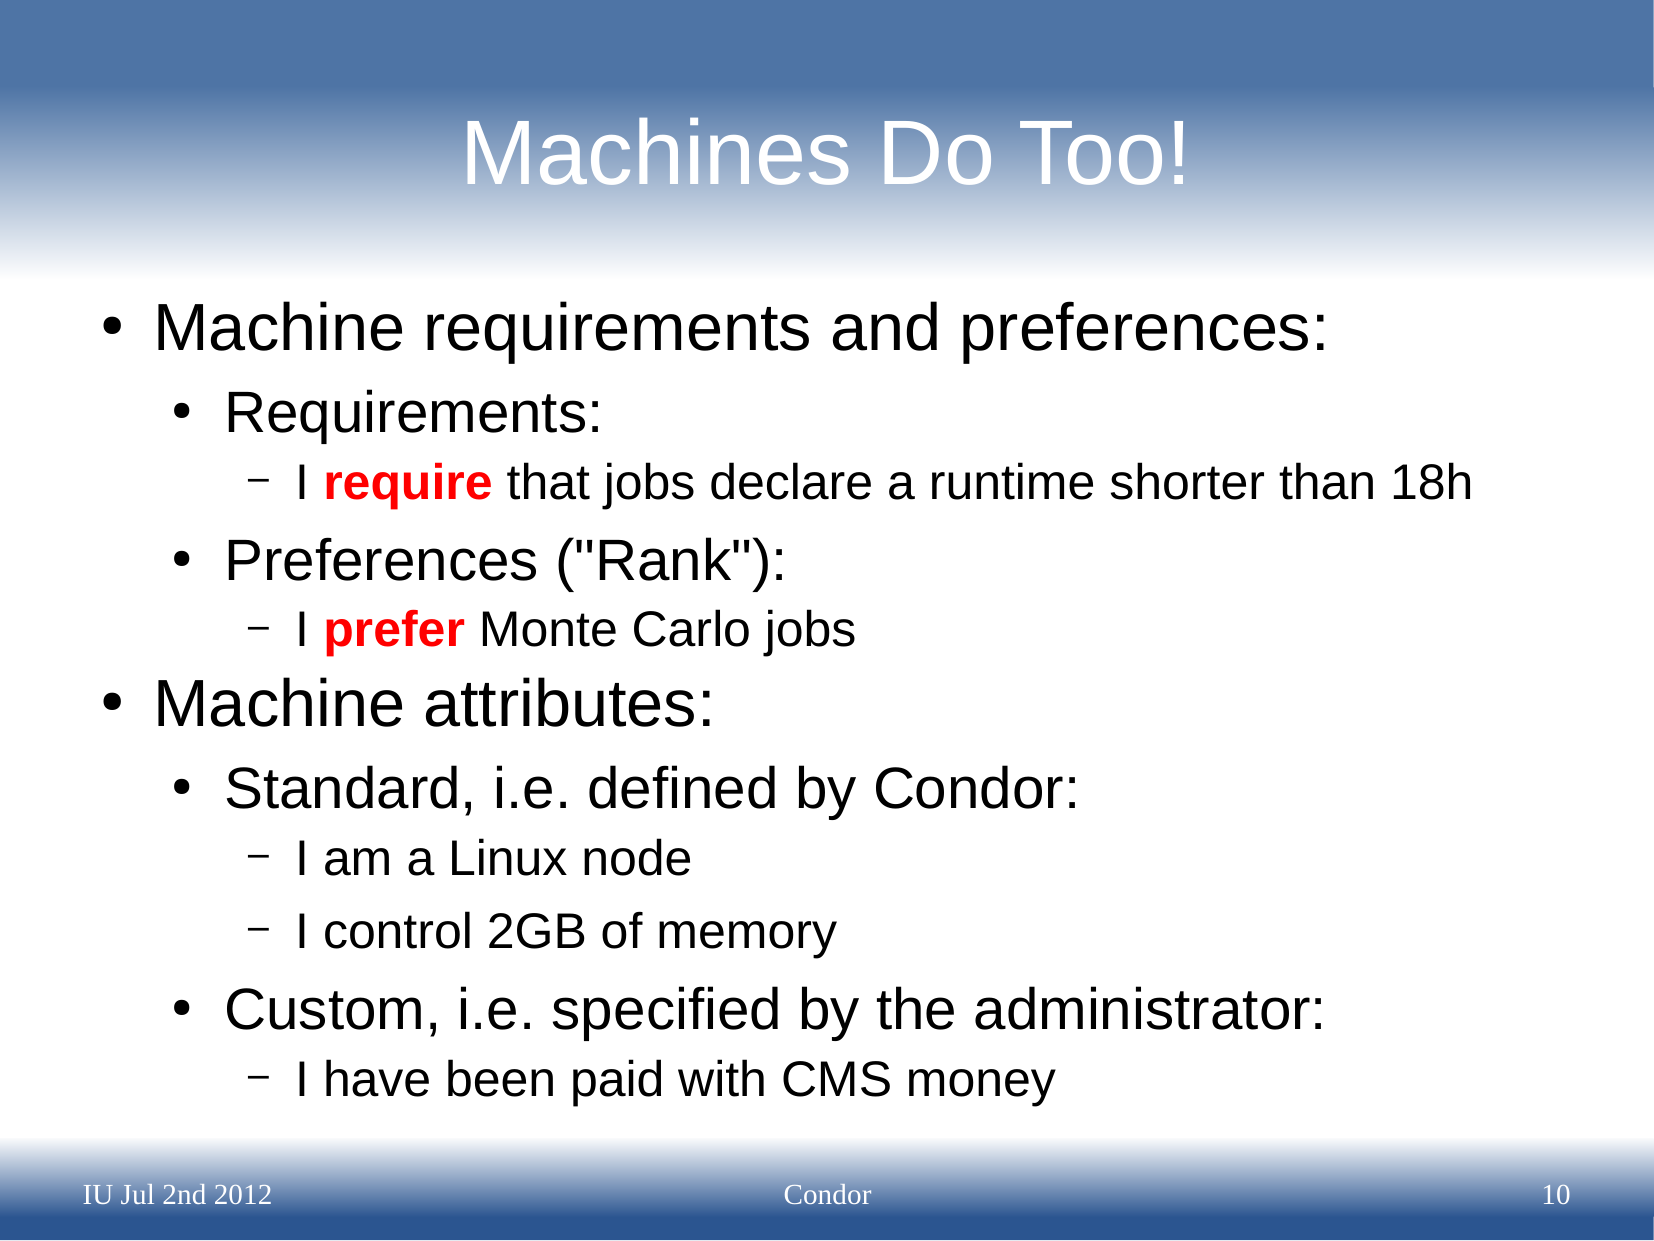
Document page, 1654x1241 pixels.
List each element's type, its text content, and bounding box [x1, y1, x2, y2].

list Machine requirements and preferences: Requirements: I require that jobs declare a runtime shorter than 18h Preferences ("Rank"): I prefer Monte Carlo jobs Machine attributes: Standard, i.e. defined by Condor: I am a Linux node I control 2GB of memory Custom, i.e. specified by the administrator: I have been paid with CMS money [82, 290, 1571, 1142]
title Machines Do Too! [82, 56, 1571, 250]
